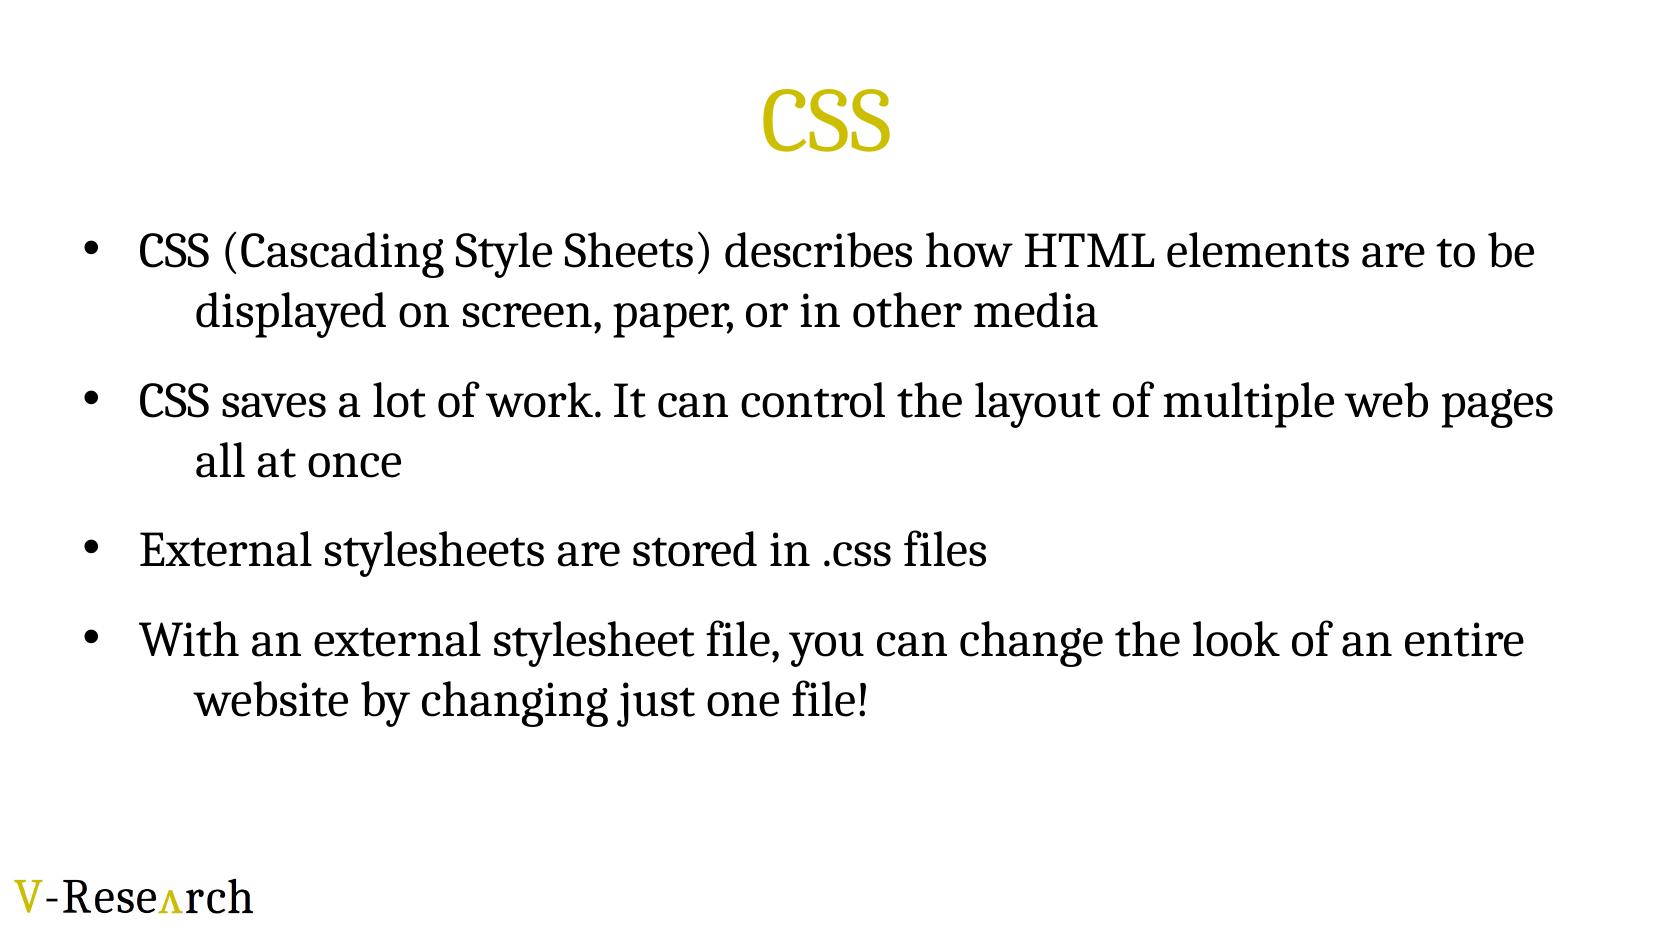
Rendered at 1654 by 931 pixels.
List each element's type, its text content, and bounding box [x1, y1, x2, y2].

picture [11, 876, 256, 916]
list CSS (Cascading Style Sheets) describes how HTML elements are to be displayed on screen, paper, or in other media CSS saves a lot of work. It can control the layout of multiple web pages all at once External stylesheets are stored in .css files With an external stylesheet file, you can change the look of an entire website by changing just one file! [82, 217, 1571, 758]
title CSS [82, 37, 1571, 193]
